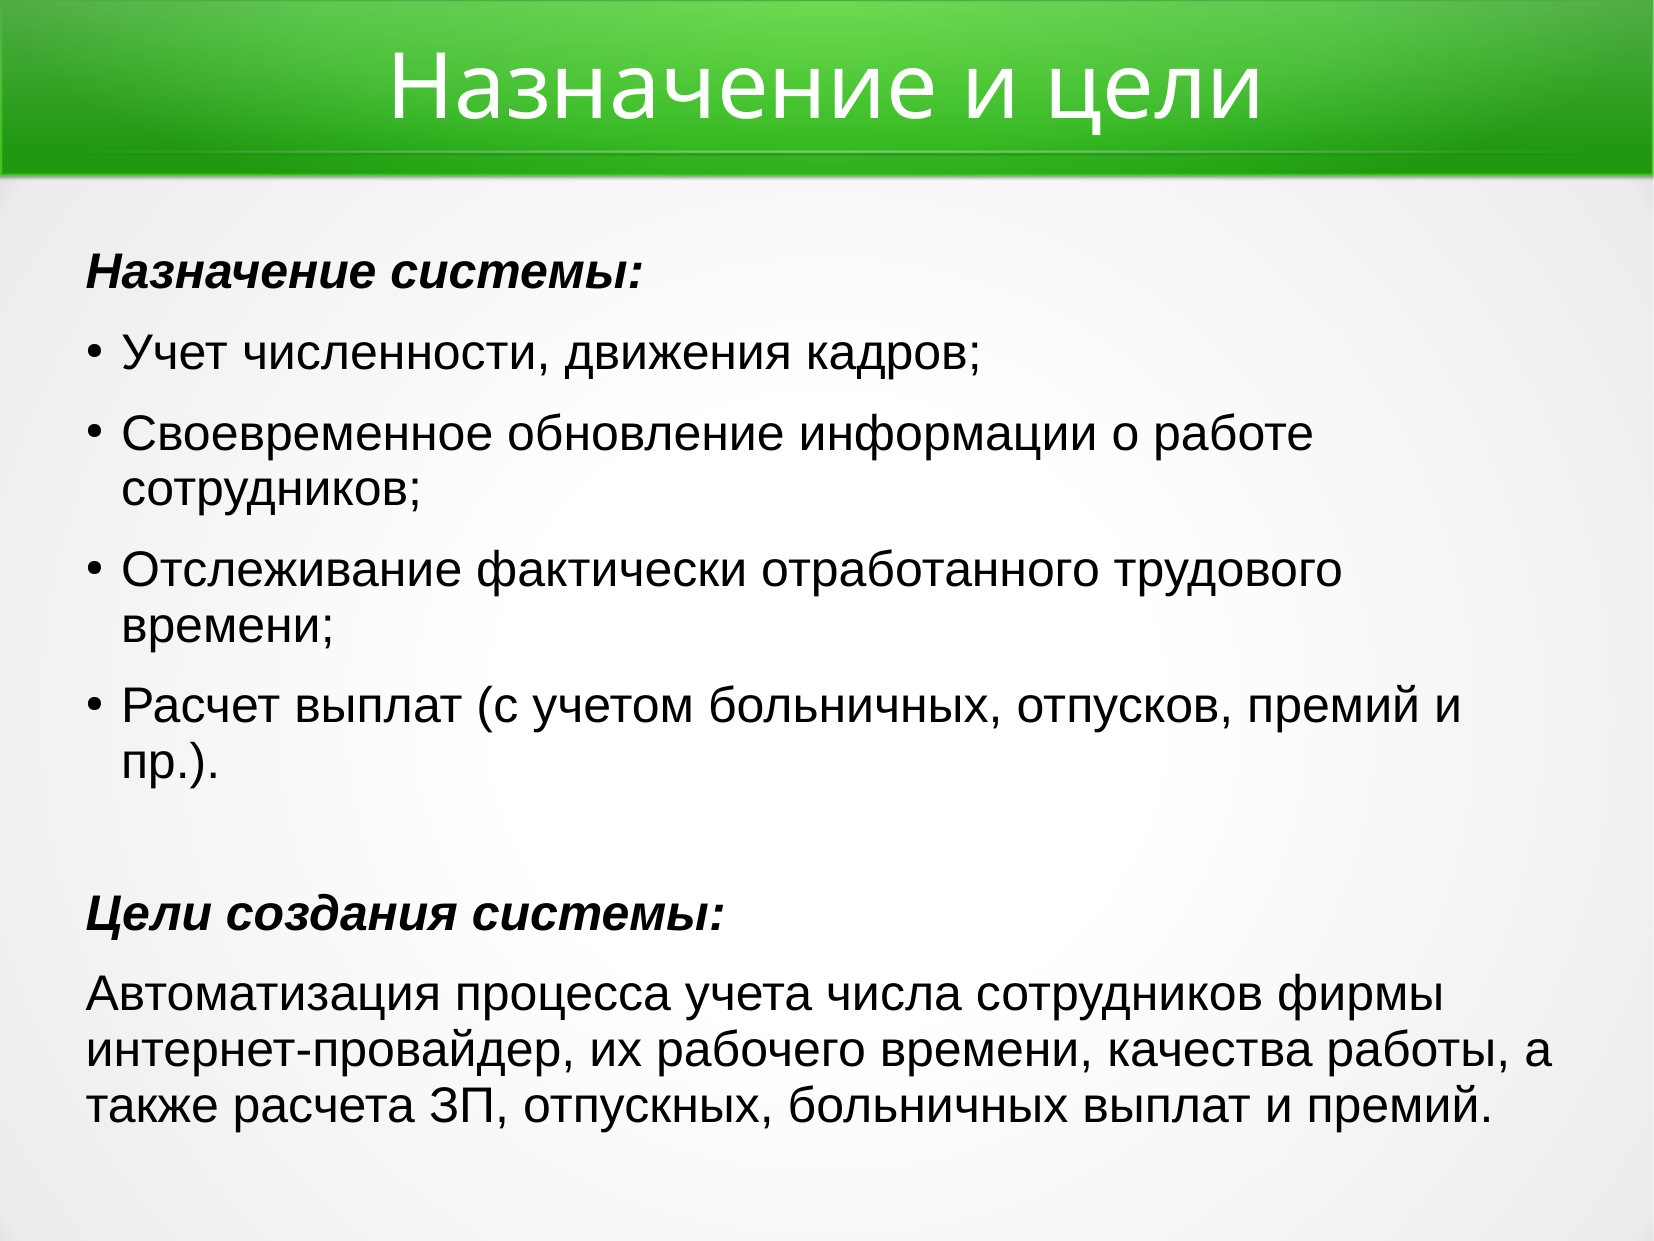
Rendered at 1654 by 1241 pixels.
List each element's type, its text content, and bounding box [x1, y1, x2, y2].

title Назначение и цели [82, 11, 1571, 154]
text_box Назначение системы: Учет численности, движения кадров; Своевременное обновление информации о работе сотрудников; Отслеживание фактически отработанного трудового времени; Расчет выплат (с учетом больничных, отпусков, премий и пр.). Цели создания системы: Автоматизация процесса учета числа сотрудников фирмы интернет-провайдер, их рабочего времени, качества работы, а также расчета ЗП, отпускных, больничных выплат и премий. [70, 236, 1571, 1241]
picture [0, 0, 1654, 1241]
